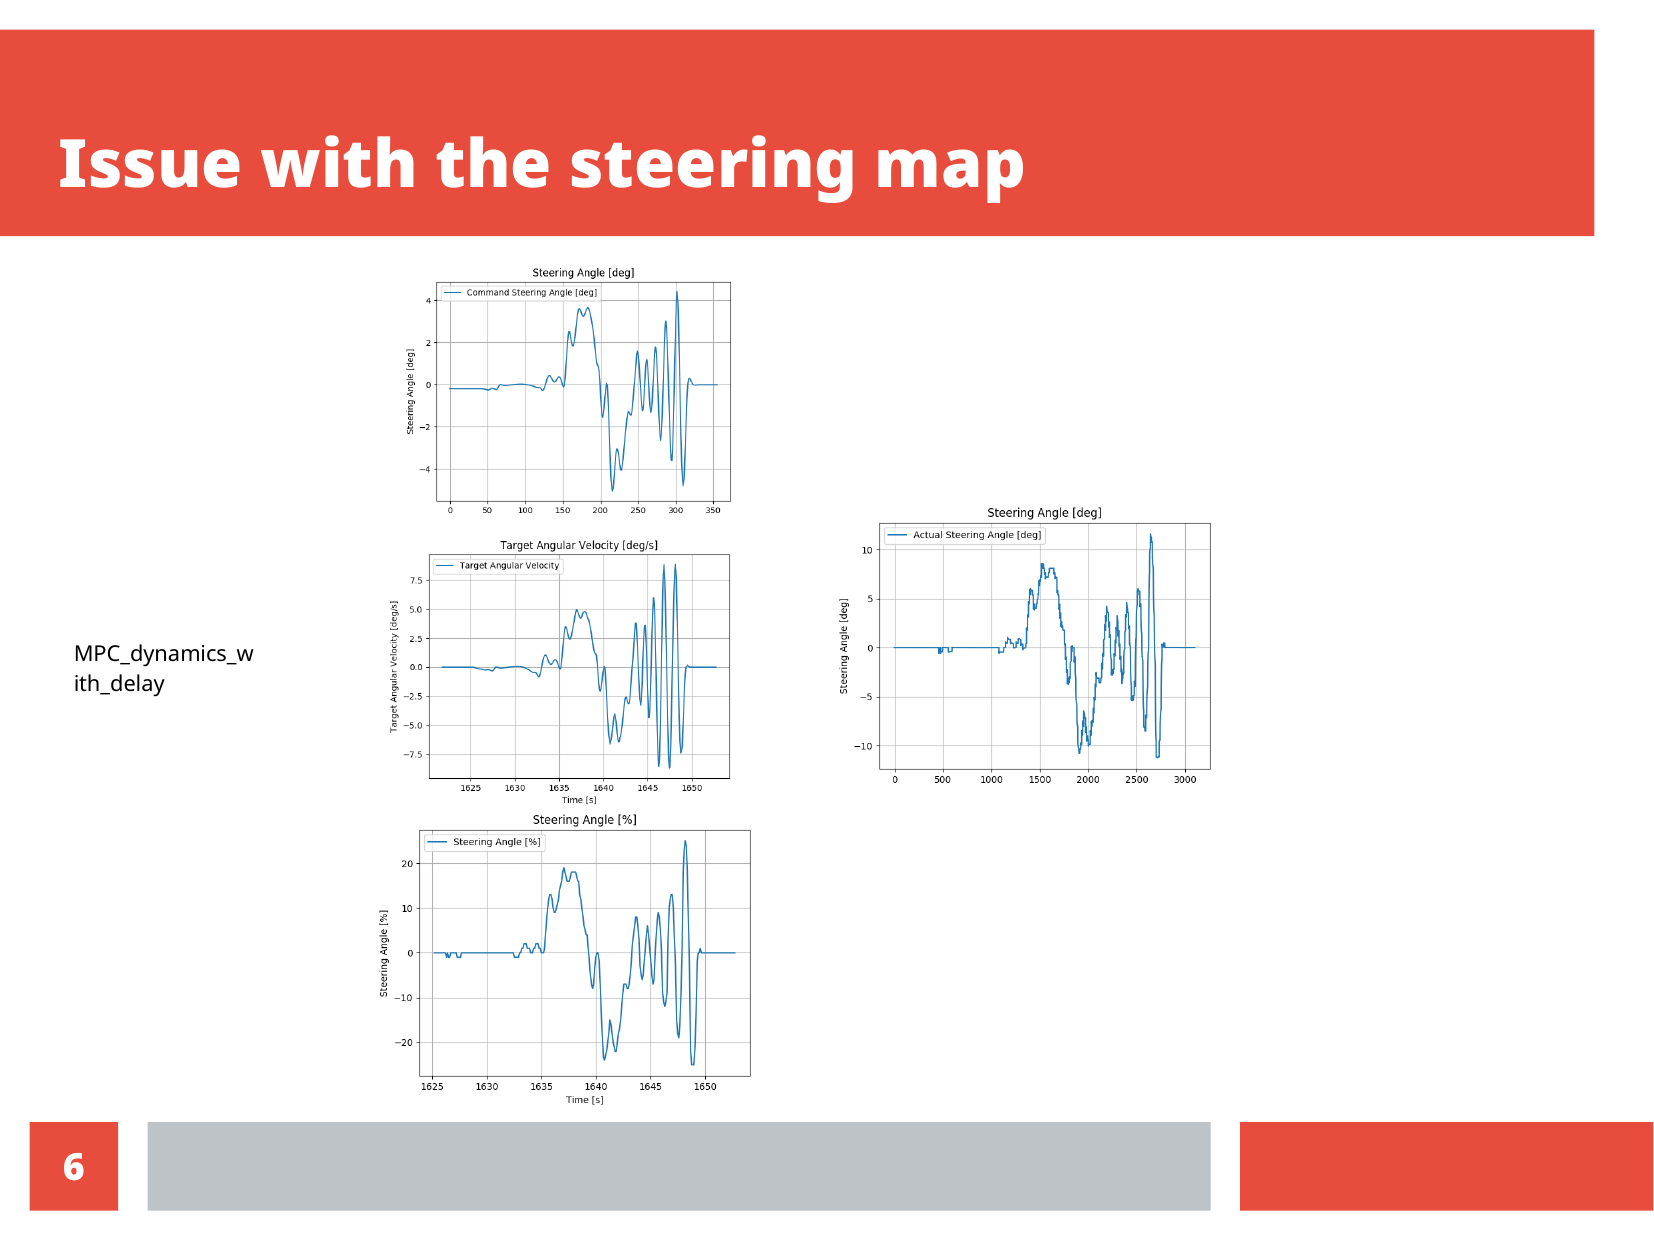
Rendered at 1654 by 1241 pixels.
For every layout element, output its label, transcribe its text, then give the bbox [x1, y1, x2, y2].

text_box MPC_dynamics_with_delay [59, 631, 272, 697]
picture [366, 247, 792, 1111]
picture [826, 484, 1252, 804]
title Issue with the steering map [59, 59, 1595, 207]
